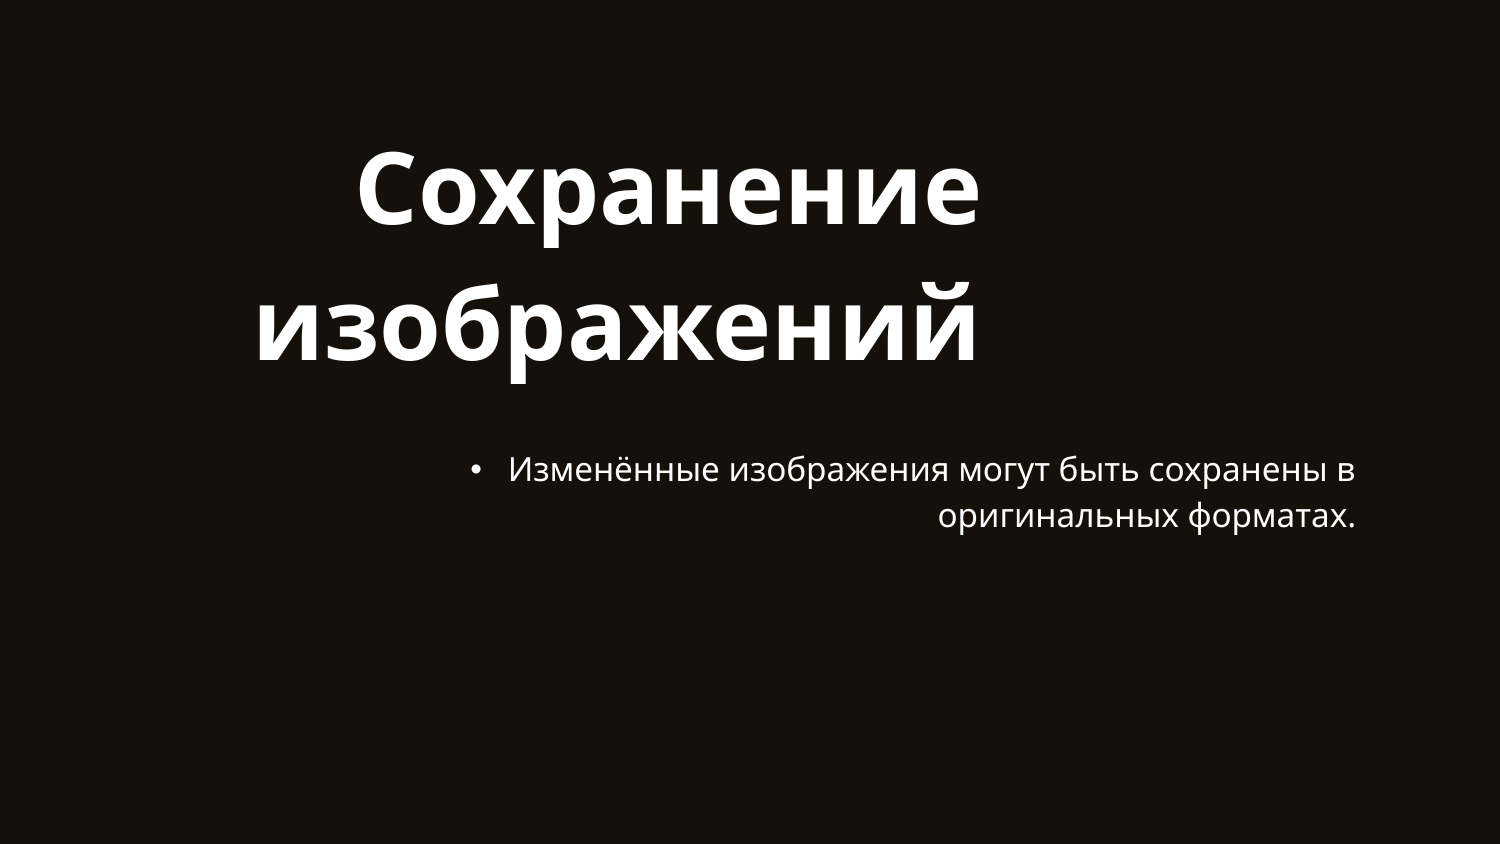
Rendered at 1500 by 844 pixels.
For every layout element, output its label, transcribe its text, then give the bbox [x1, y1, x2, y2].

subtitle Изменённые изображения могут быть сохранены в оригинальных форматах. [442, 431, 1372, 743]
title Сохранение изображений [237, 101, 1372, 405]
